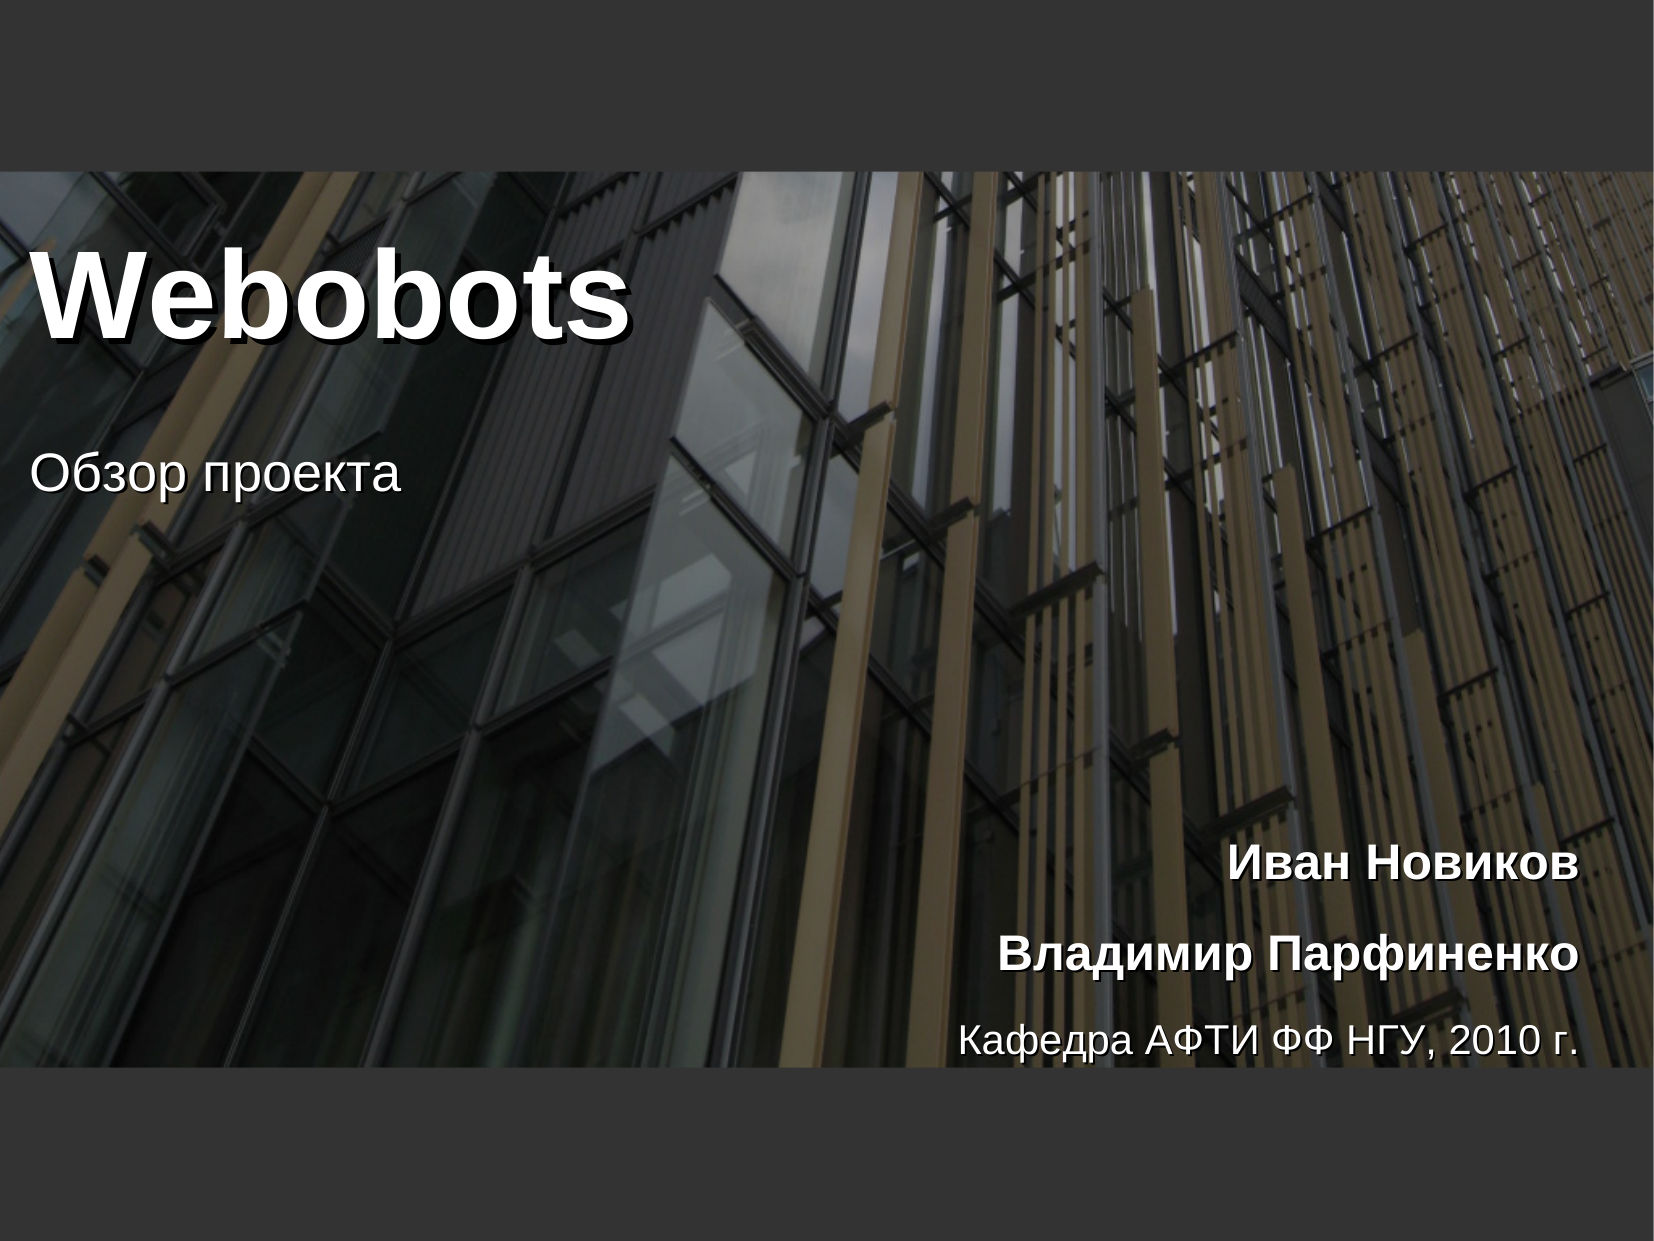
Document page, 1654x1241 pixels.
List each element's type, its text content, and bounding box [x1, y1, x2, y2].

subtitle Обзор проекта [29, 391, 1506, 554]
picture [0, 0, 1654, 1241]
title Webobots [29, 214, 1506, 377]
